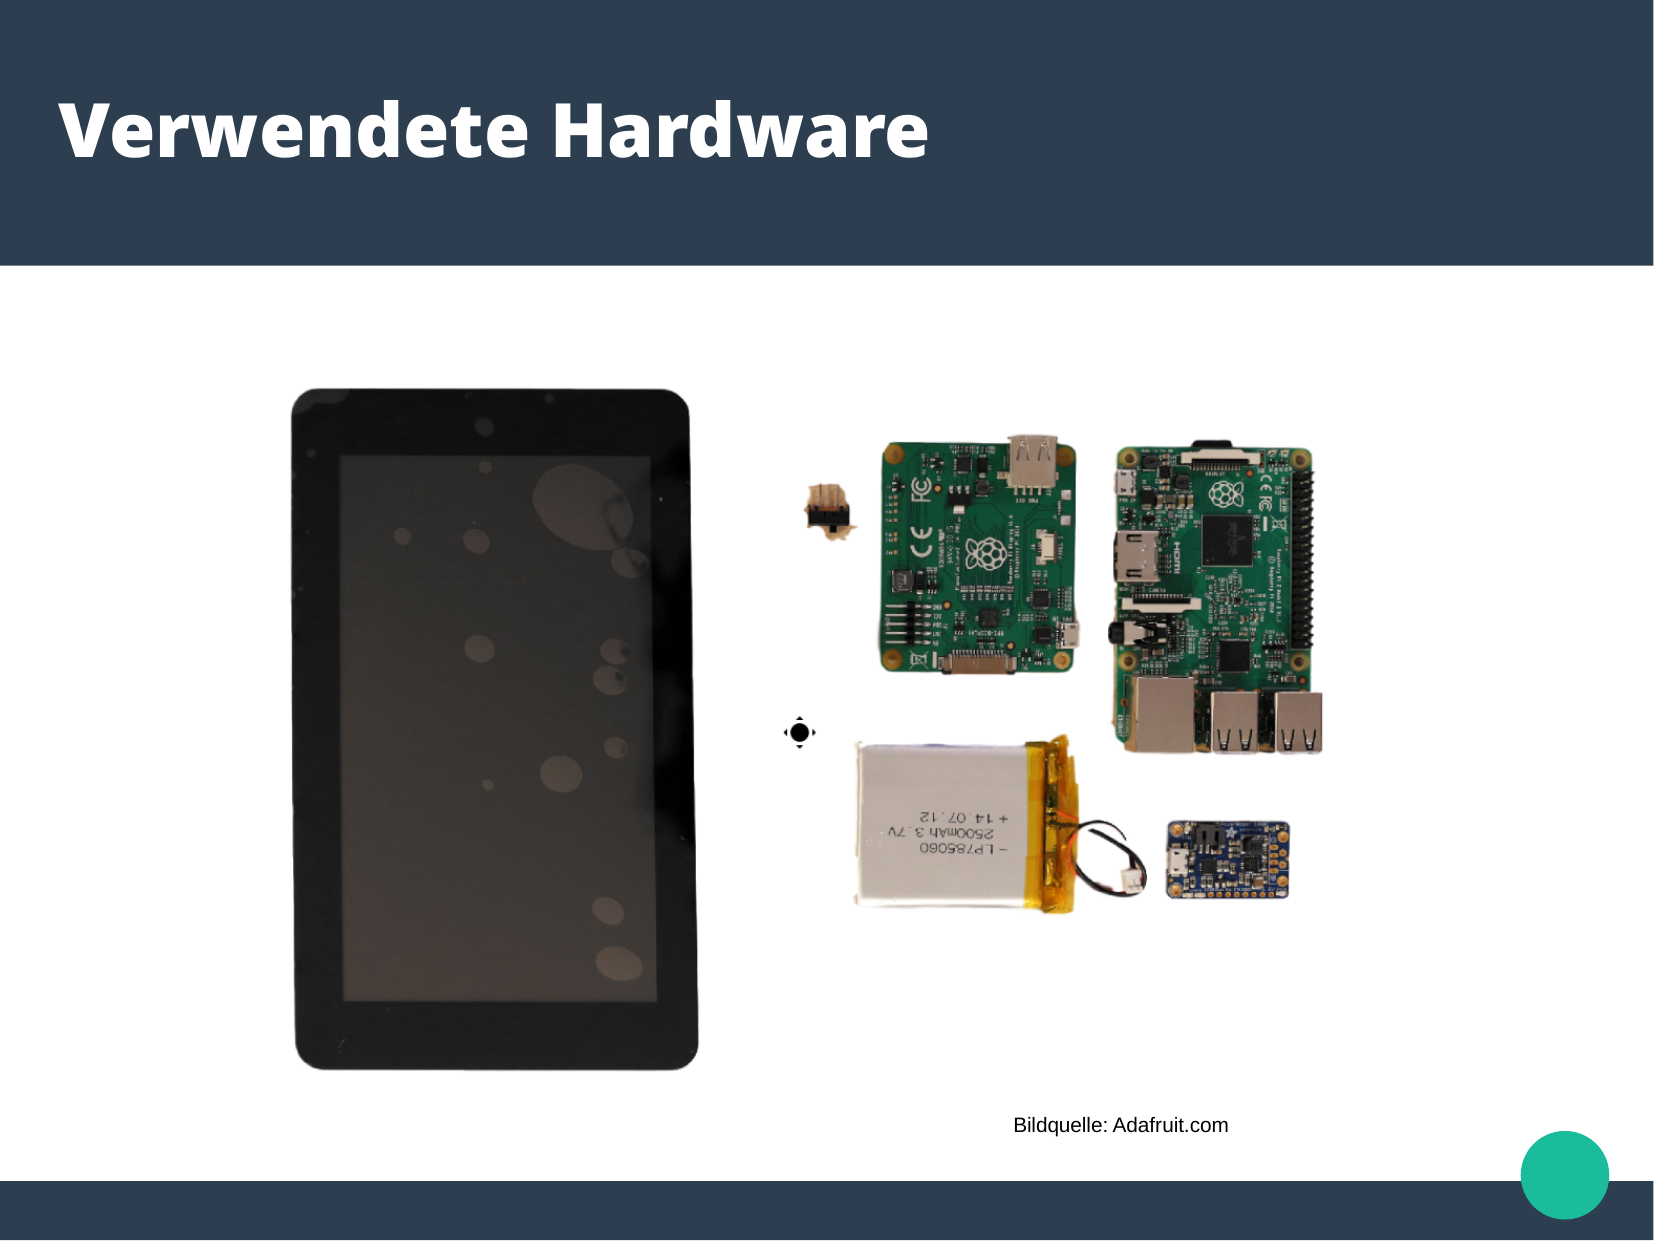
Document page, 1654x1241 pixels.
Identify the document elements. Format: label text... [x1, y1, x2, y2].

title Verwendete Hardware [59, 49, 1595, 207]
picture [68, 322, 1530, 1145]
